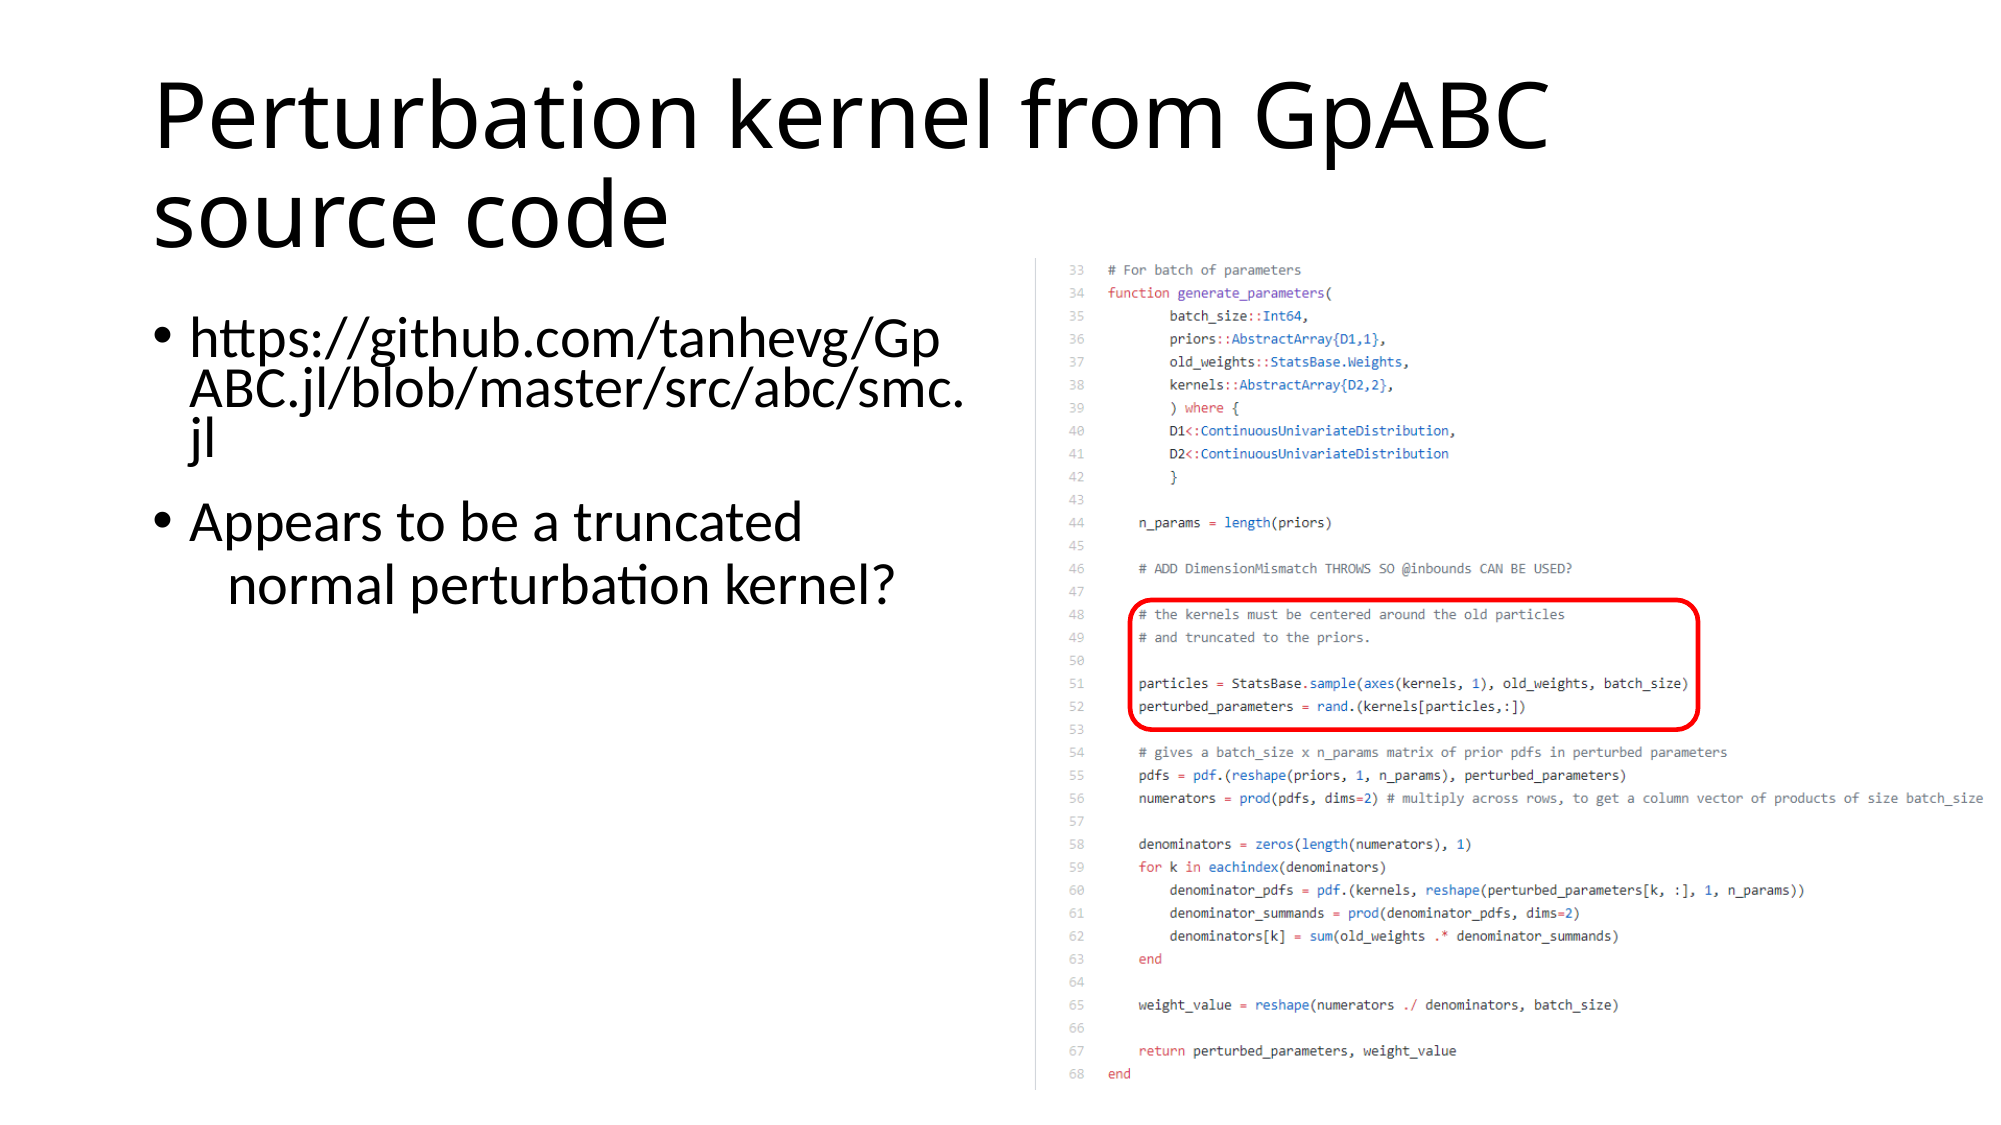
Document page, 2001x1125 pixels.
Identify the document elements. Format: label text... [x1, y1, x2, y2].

title Perturbation kernel from GpABC source code [137, 59, 1863, 278]
picture [1012, 258, 2000, 1091]
list https://github.com/tanhevg/GpABC.jl/blob/master/src/abc/smc.jl Appears to be a truncated normal perturbation kernel? [137, 299, 988, 1014]
